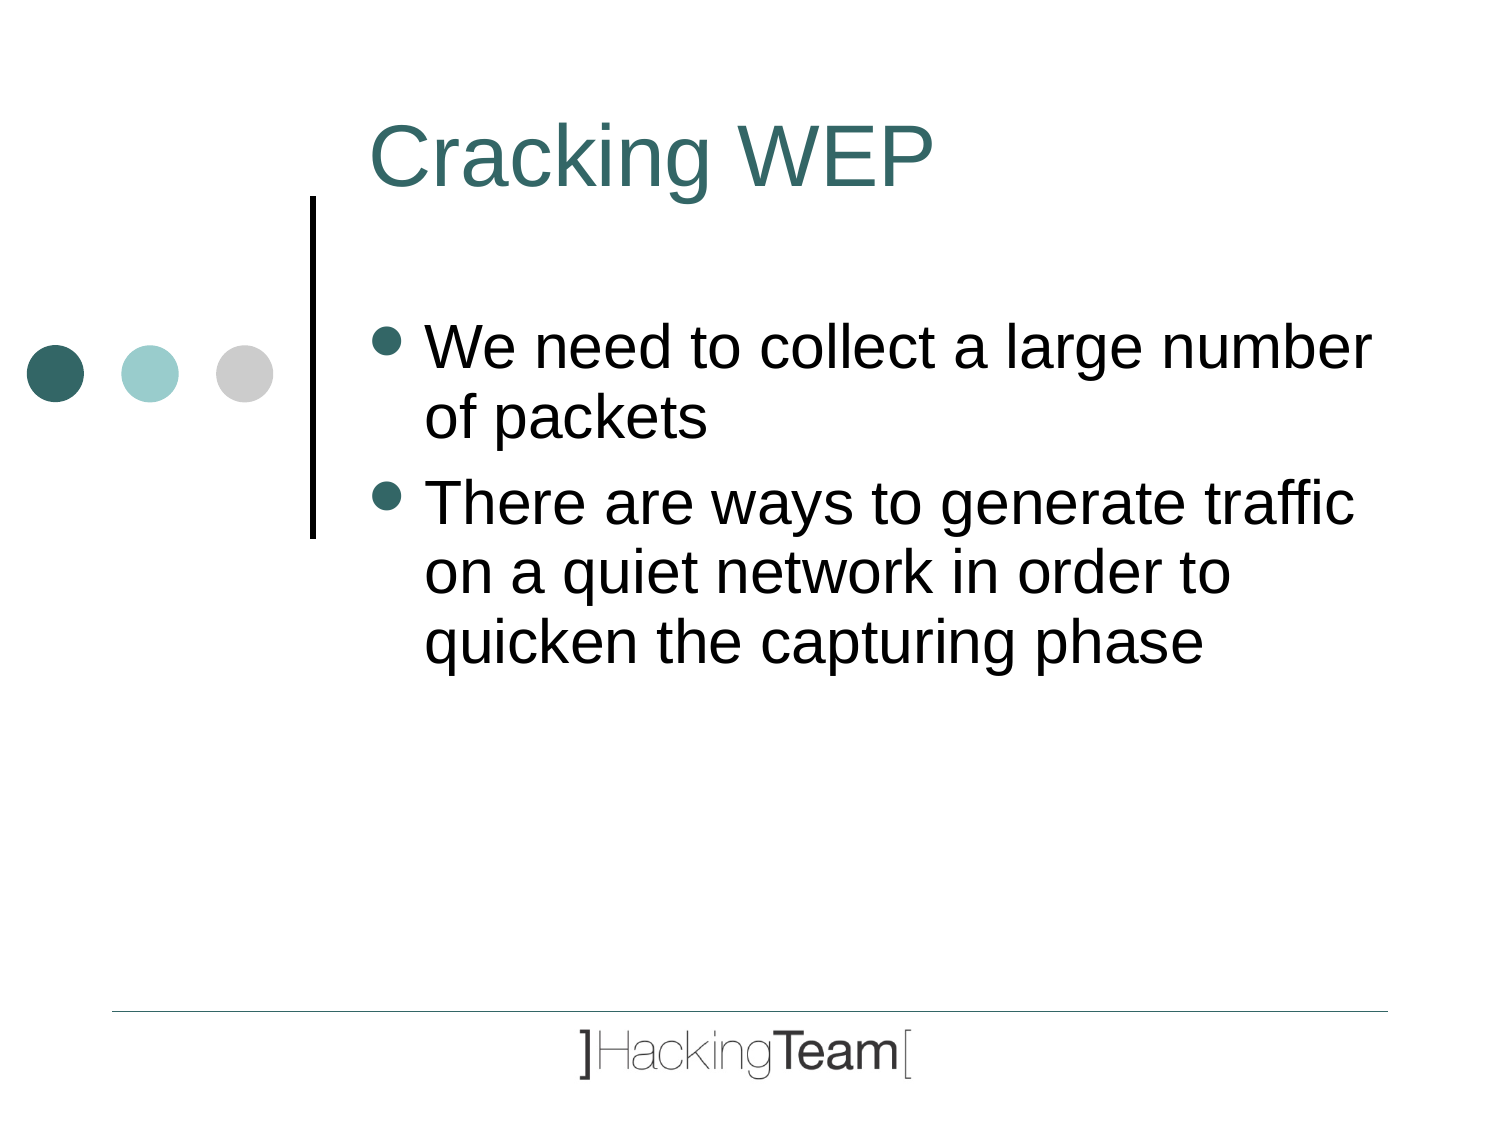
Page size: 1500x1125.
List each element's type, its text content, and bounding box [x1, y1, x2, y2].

list We need to collect a large number of packets There are ways to generate traffic on a quiet network in order to quicken the capturing phase [249, 312, 1401, 1041]
picture [574, 1041, 916, 1084]
title Cracking WEP [249, 38, 1401, 275]
